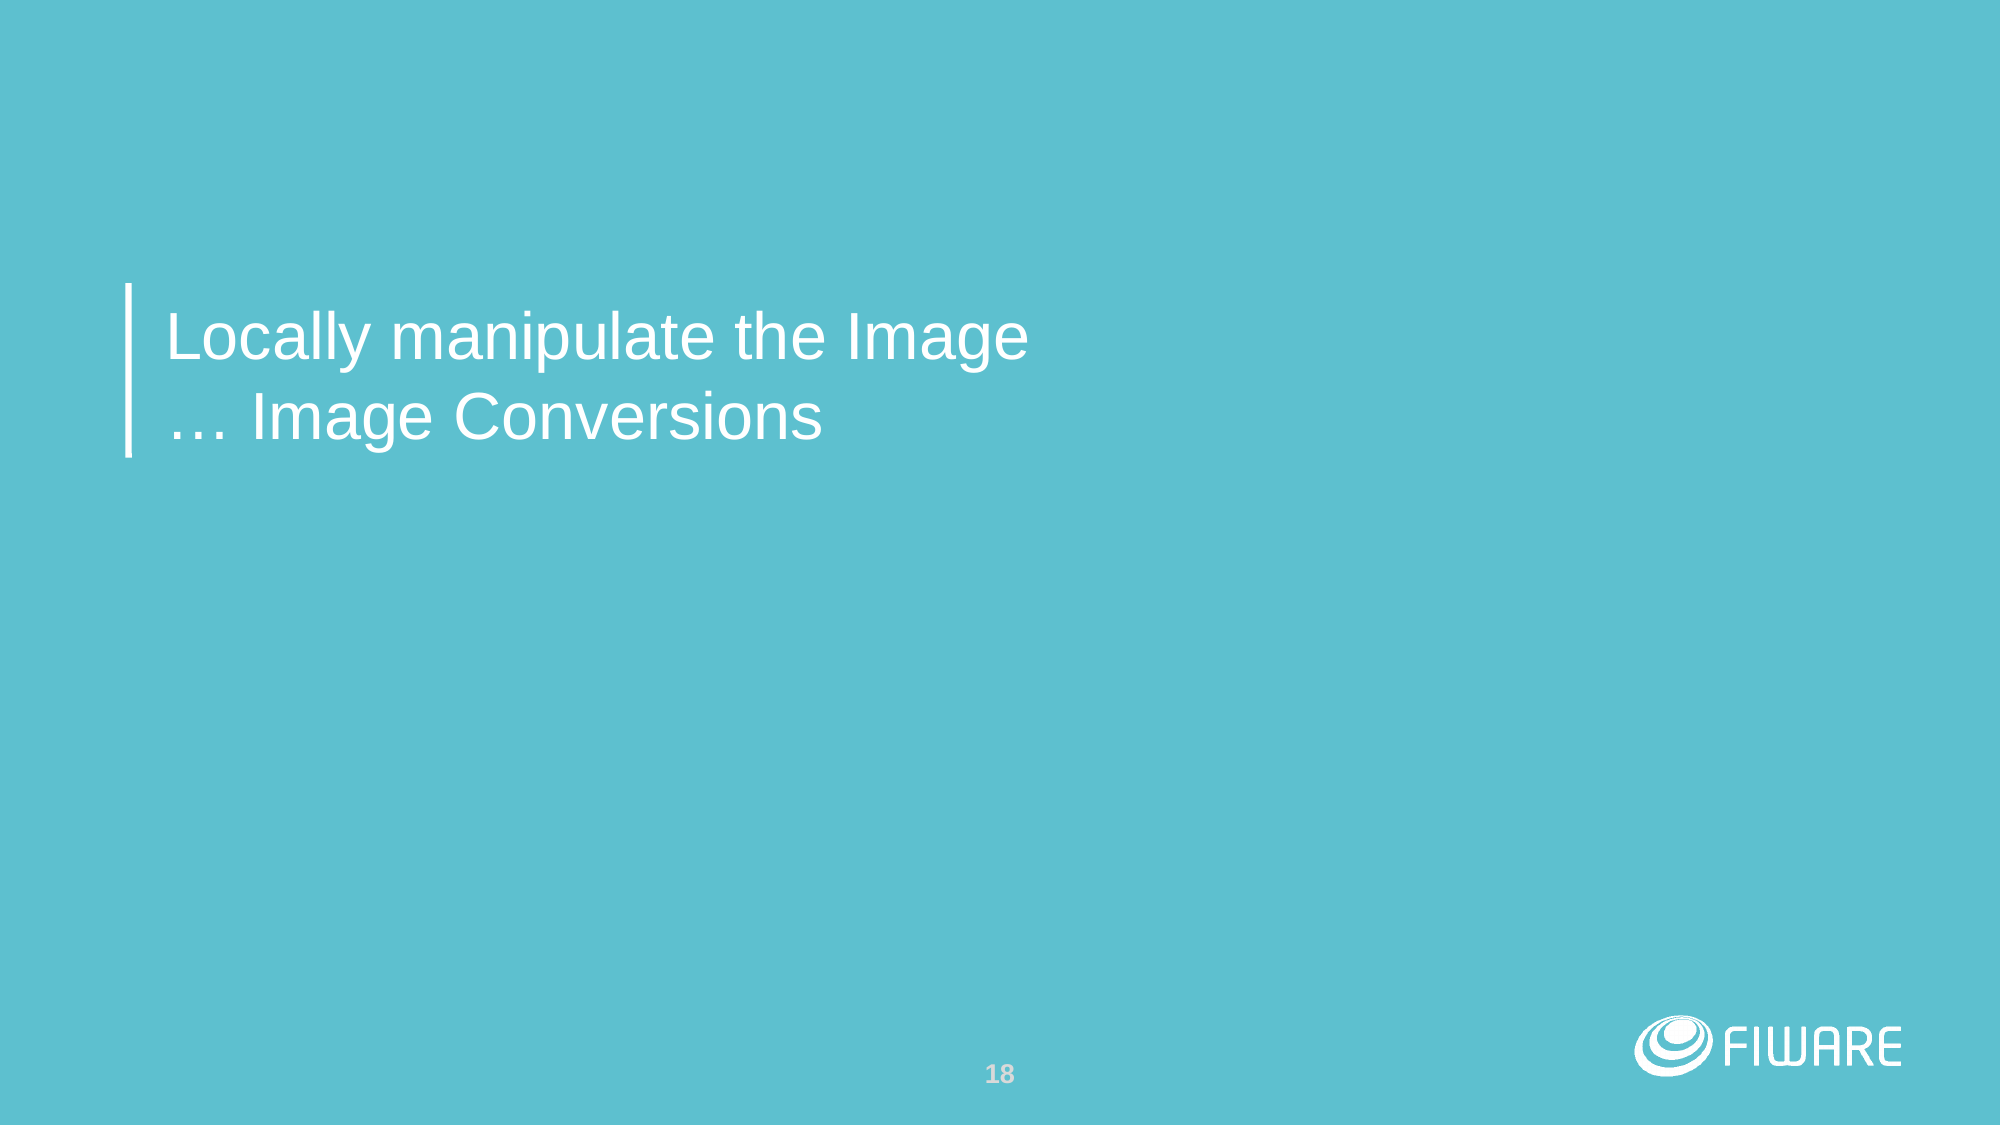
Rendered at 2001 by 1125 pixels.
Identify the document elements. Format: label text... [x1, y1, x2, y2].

slide_number <número> [887, 1042, 1113, 1103]
picture [1620, 996, 1919, 1090]
title Locally manipulate the Image … Image Conversions [150, 277, 1850, 453]
